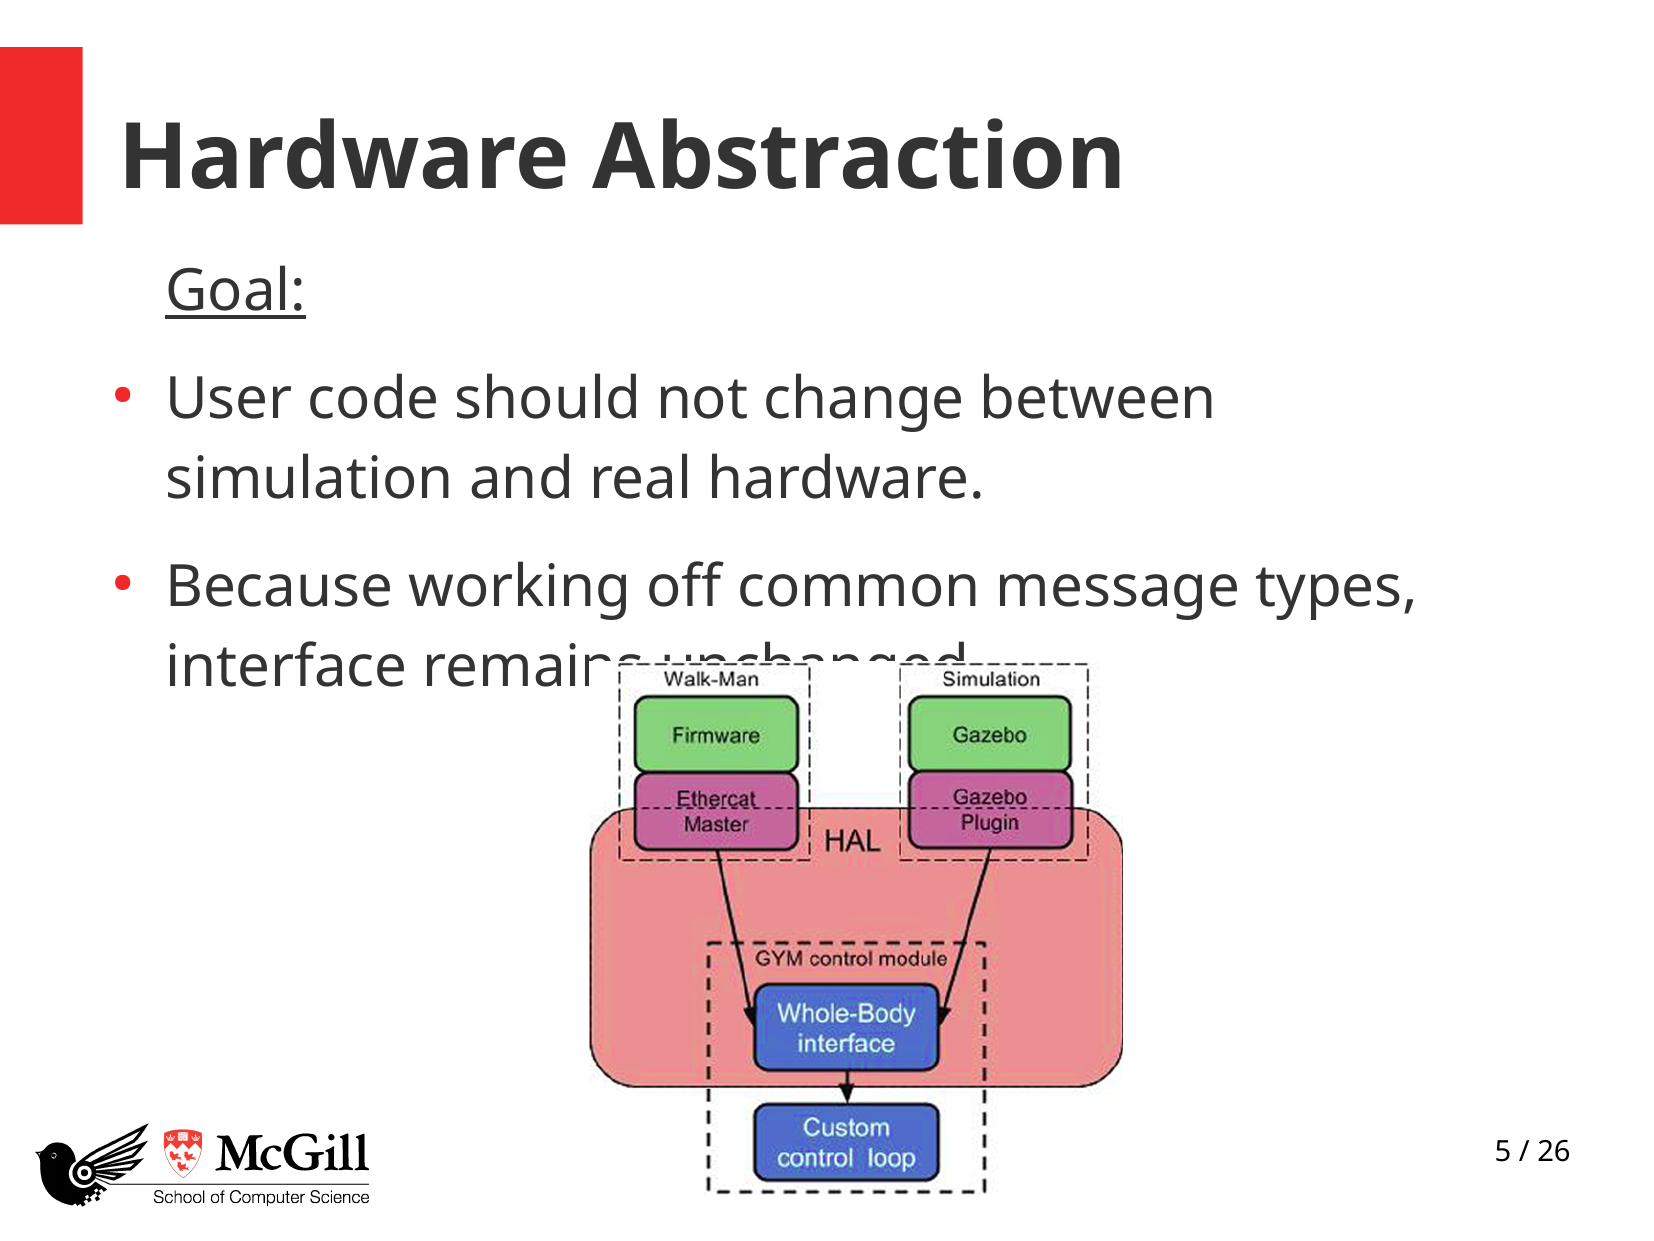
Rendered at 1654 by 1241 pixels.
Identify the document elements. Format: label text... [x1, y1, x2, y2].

picture [35, 1110, 369, 1216]
title Hardware Abstraction [118, 49, 1571, 257]
picture [589, 661, 1123, 1195]
list Goal: User code should not change between simulation and real hardware. Because working off common message types, interface remains unchanged [94, 248, 1512, 968]
